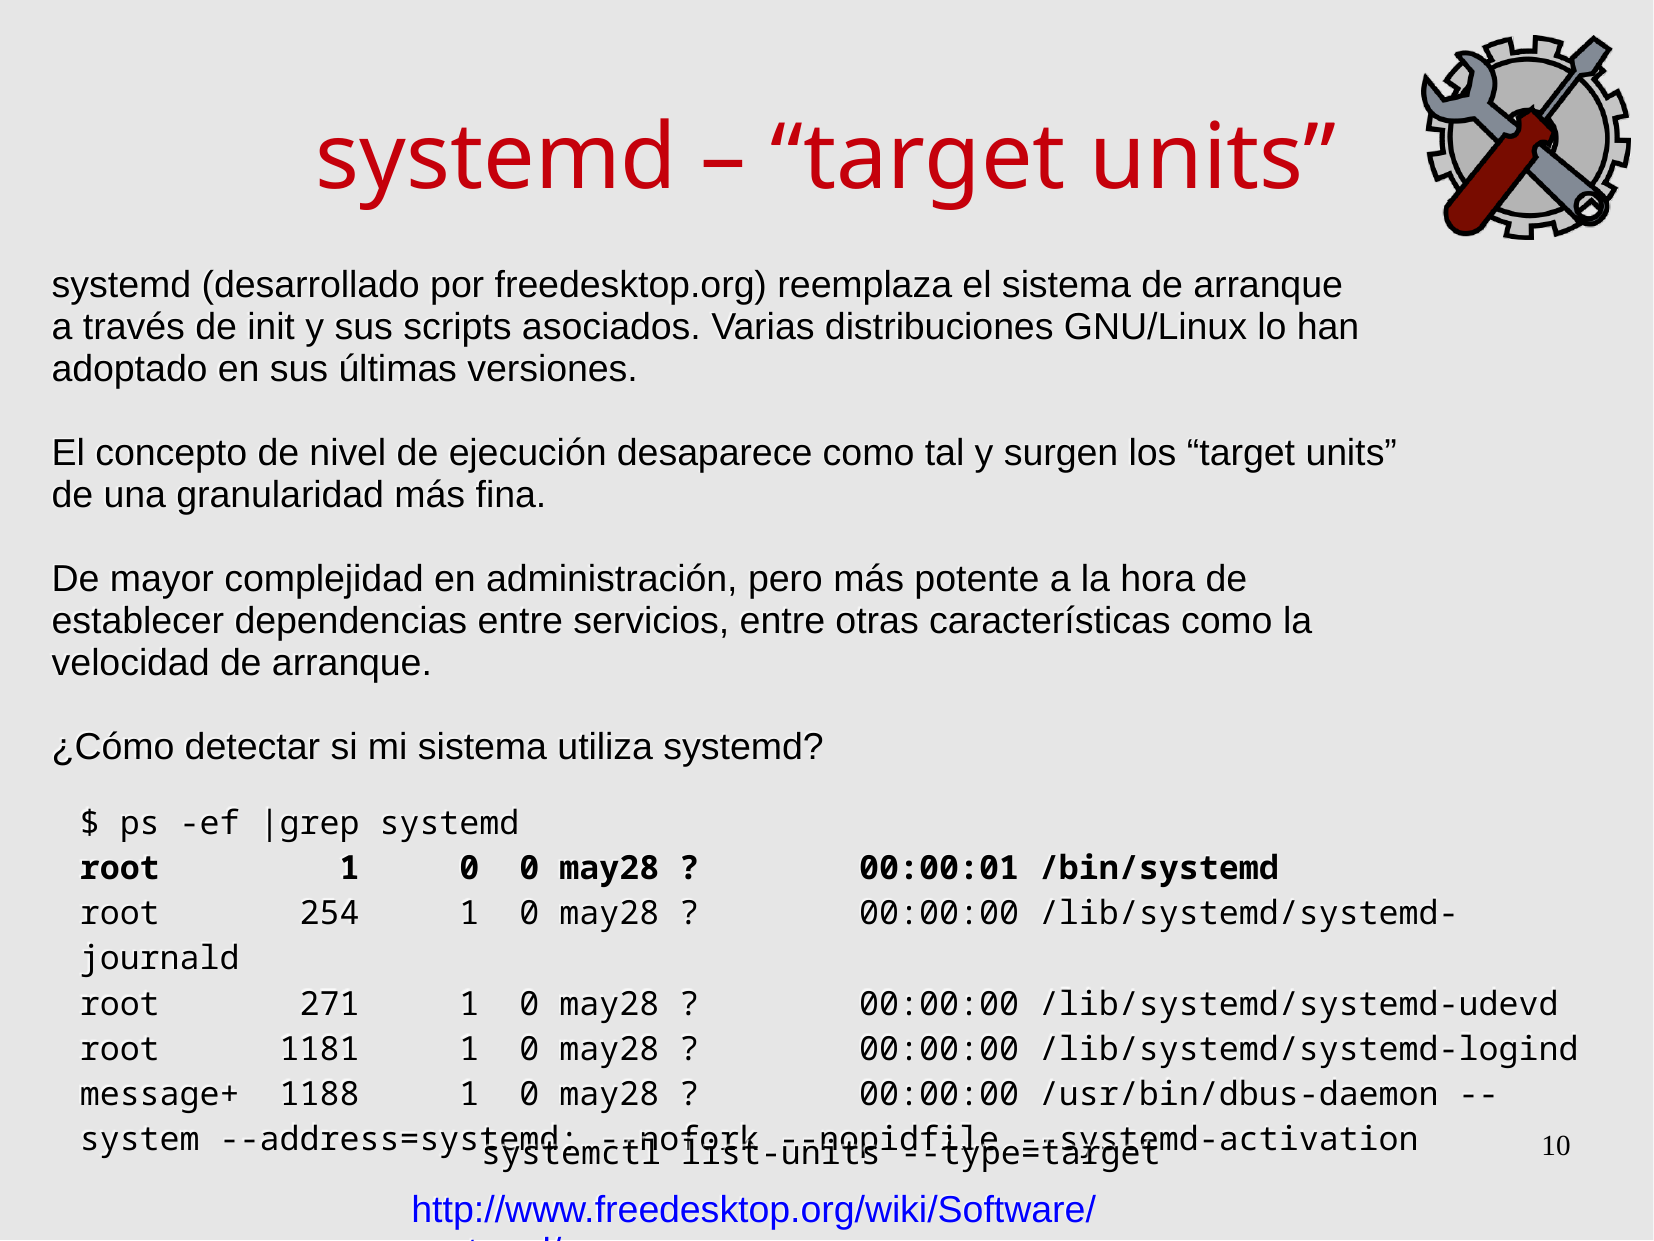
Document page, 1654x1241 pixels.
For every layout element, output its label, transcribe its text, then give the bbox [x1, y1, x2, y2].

text_box http://www.freedesktop.org/wiki/Software/systemd/ [396, 1181, 1257, 1238]
title systemd – “target units” [82, 49, 1571, 257]
text_box systemctl list-units --type=target [466, 1122, 1188, 1171]
text_box systemd (desarrollado por freedesktop.org) reemplaza el sistema de arranque a través de init y sus scripts asociados. Varias distribuciones GNU/Linux lo han adoptado en sus últimas versiones. El concepto de nivel de ejecución desaparece como tal y surgen los “target units” de una granularidad más fina. De mayor complejidad en administración, pero más potente a la hora de establecer dependencias entre servicios, entre otras características como la velocidad de arranque. ¿Cómo detectar si mi sistema utiliza systemd? [36, 256, 1412, 775]
text_box $ ps -ef |grep systemd root 1 0 0 may28 ? 00:00:01 /bin/systemd root 254 1 0 may28 ? 00:00:00 /lib/systemd/systemd-journald root 271 1 0 may28 ? 00:00:00 /lib/systemd/systemd-udevd root 1181 1 0 may28 ? 00:00:00 /lib/systemd/systemd-logind message+ 1188 1 0 may28 ? 00:00:00 /usr/bin/dbus-daemon --system --address=systemd: --nofork --nopidfile --systemd-activation [64, 791, 1613, 1101]
picture [1421, 35, 1631, 240]
